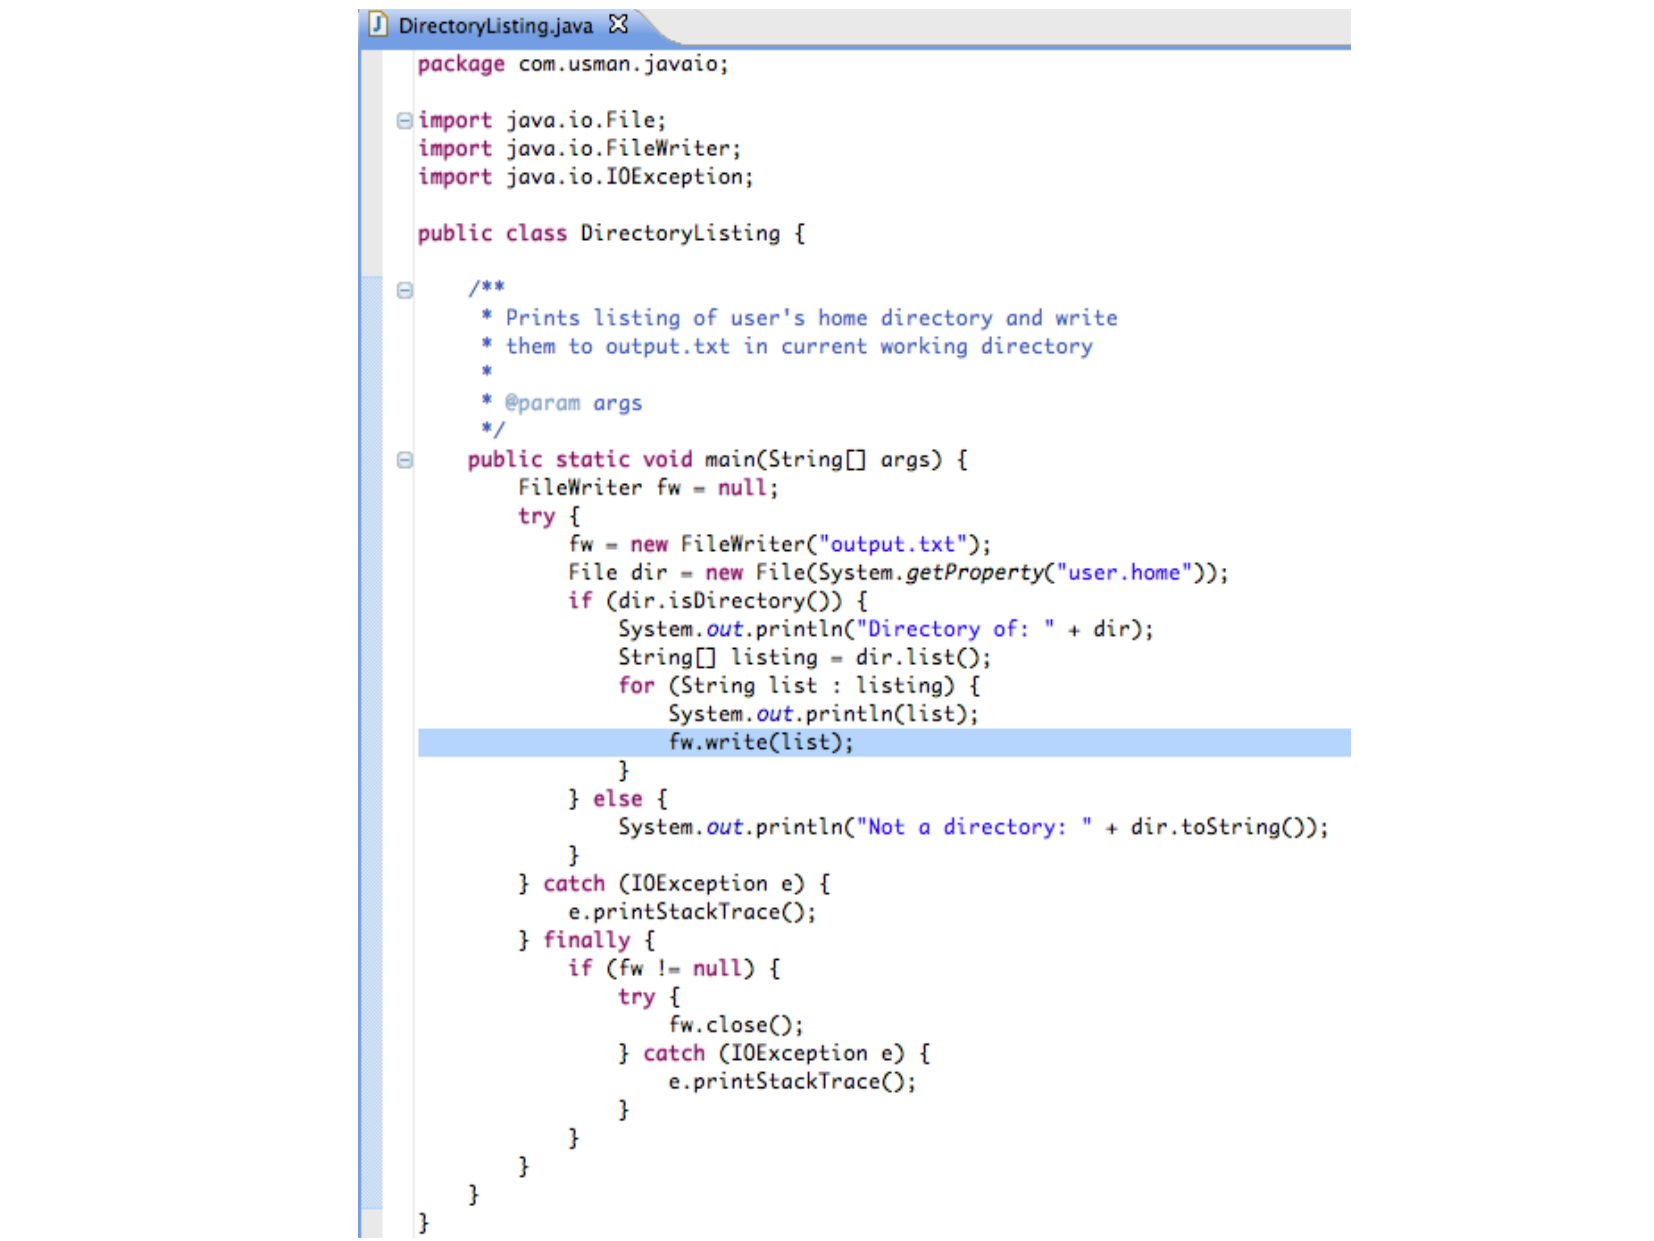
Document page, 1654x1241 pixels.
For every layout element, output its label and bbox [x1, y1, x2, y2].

picture [358, 9, 1351, 1238]
